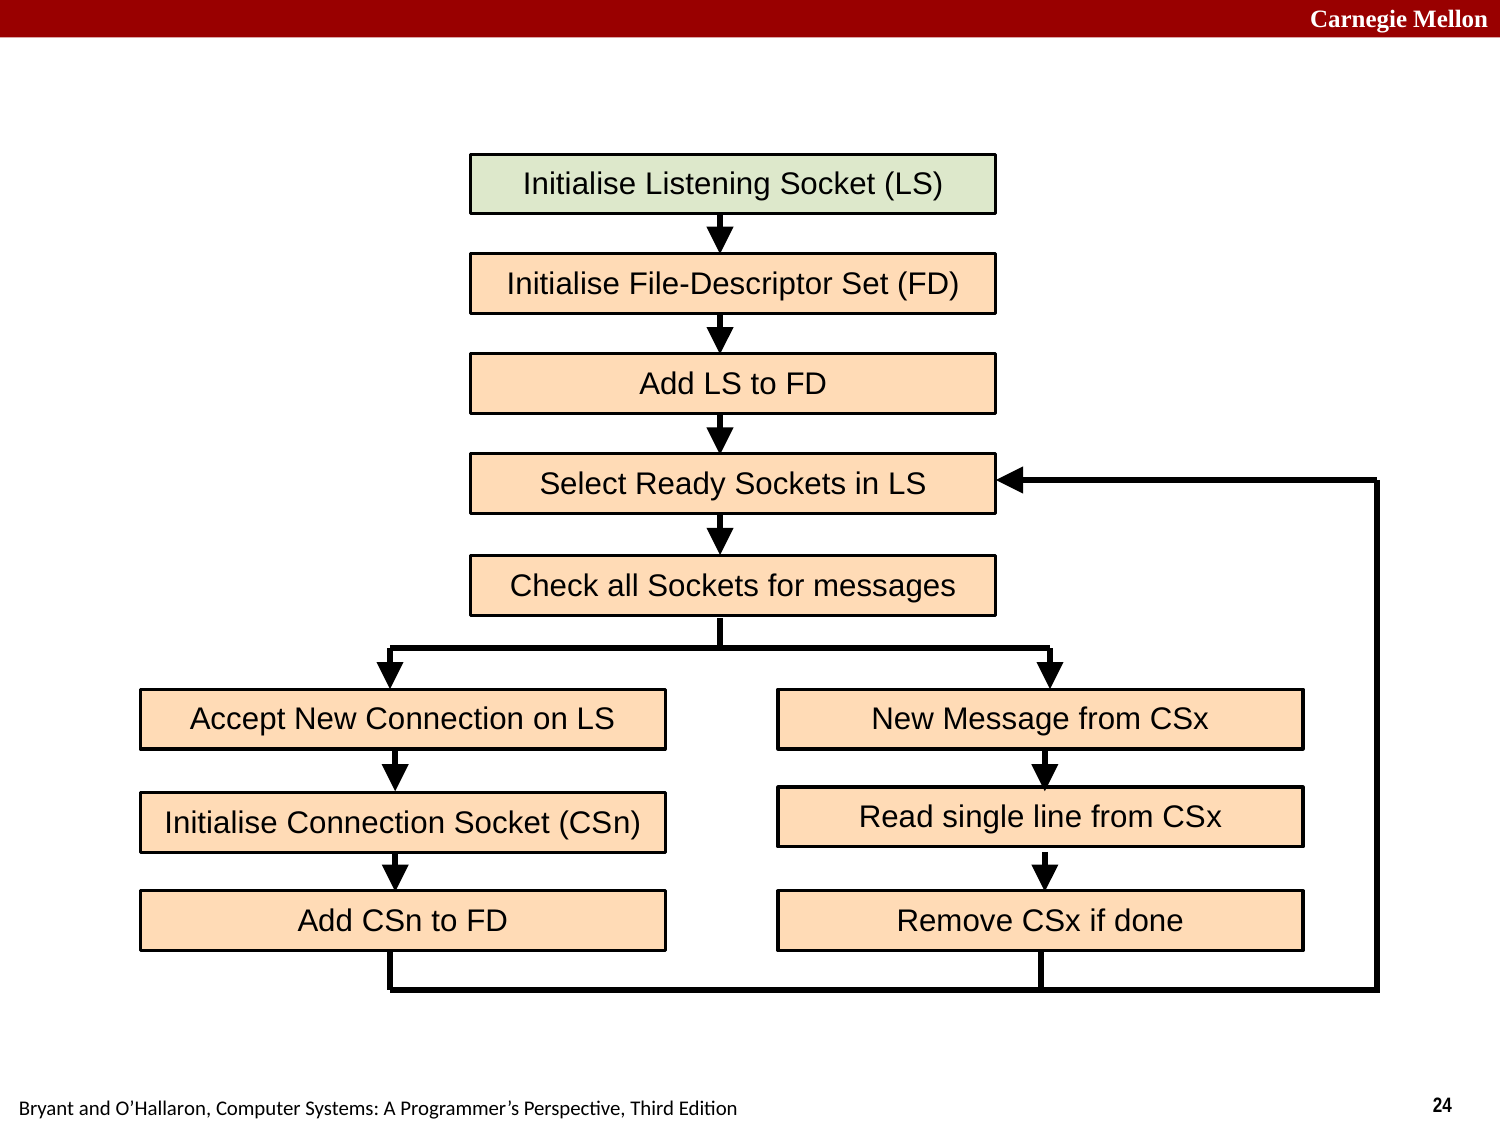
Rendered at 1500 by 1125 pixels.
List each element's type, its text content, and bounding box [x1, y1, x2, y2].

text_box Initialise File-Descriptor Set (FD) [470, 253, 996, 314]
text_box Read single line from CSx [777, 787, 1303, 847]
text_box Add CSn to FD [140, 890, 666, 951]
text_box New Message from CSx [777, 689, 1303, 750]
text_box Add LS to FD [470, 353, 996, 414]
text_box Remove CSx if done [777, 890, 1303, 951]
text_box Accept New Connection on LS [140, 689, 666, 750]
text_box Initialise Connection Socket (CSn) [140, 792, 666, 853]
text_box Initialise Listening Socket (LS) [470, 154, 996, 214]
text_box Check all Sockets for messages [470, 555, 996, 616]
text_box Select Ready Sockets in LS [470, 453, 996, 514]
